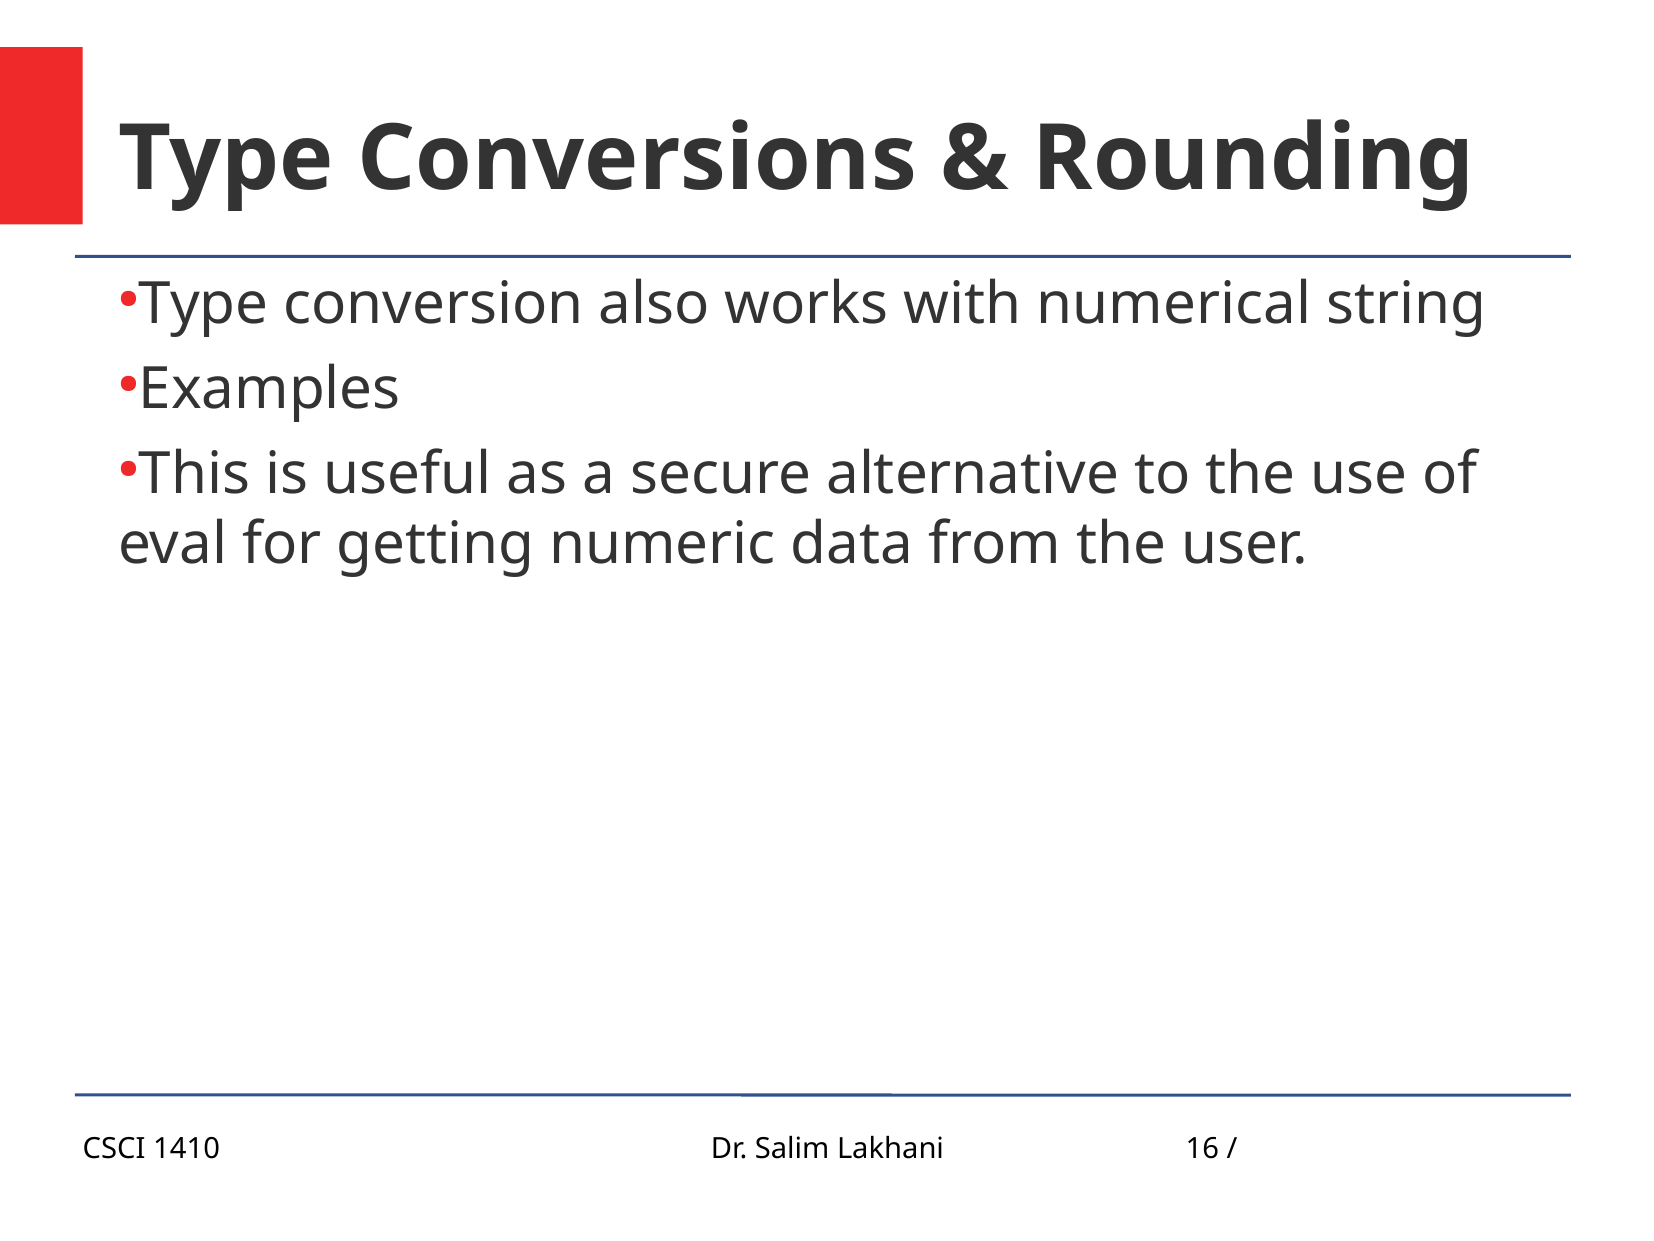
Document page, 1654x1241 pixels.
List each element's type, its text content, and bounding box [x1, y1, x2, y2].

text_box Dr. Salim Lakhani [565, 1129, 1090, 1216]
text_box / [1185, 1129, 1571, 1216]
title Type Conversions & Rounding [118, 27, 1571, 278]
text_box CSCI 1410 [82, 1129, 468, 1216]
list Type conversion also works with numerical string Examples This is useful as a secure alternative to the use of eval for getting numeric data from the user. [118, 265, 1536, 1081]
